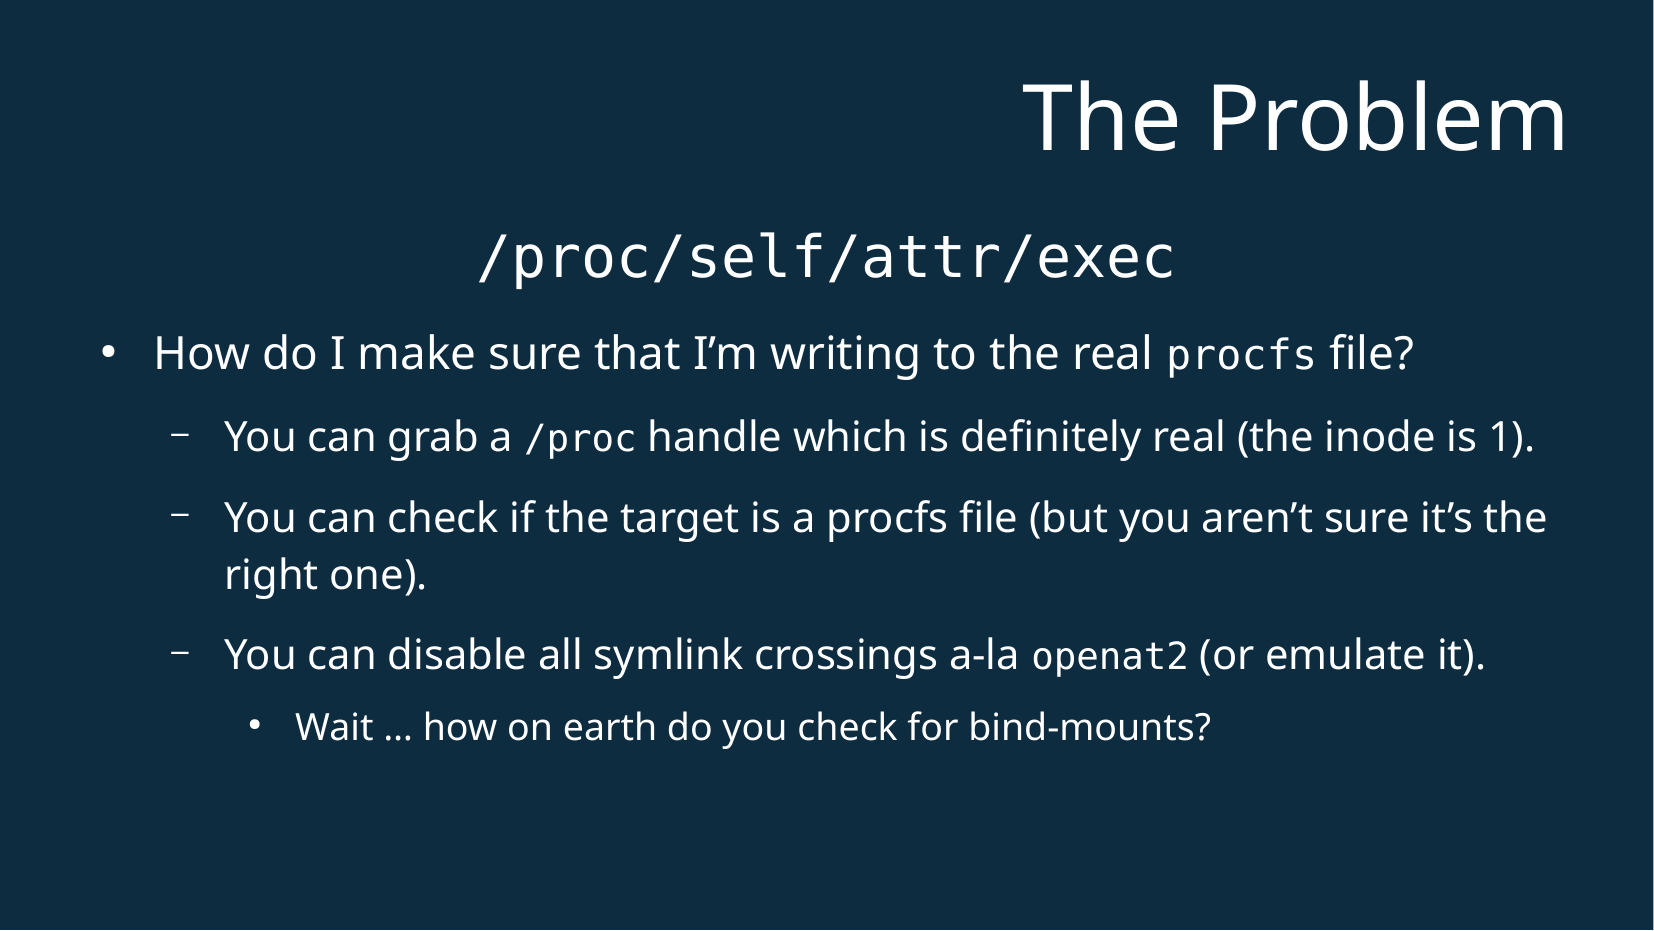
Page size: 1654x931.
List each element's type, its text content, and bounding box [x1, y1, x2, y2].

list /proc/self/attr/exec How do I make sure that I’m writing to the real procfs file? You can grab a /proc handle which is definitely real (the inode is 1). You can check if the target is a procfs file (but you aren’t sure it’s the right one). You can disable all symlink crossings a-la openat2 (or emulate it). Wait … how on earth do you check for bind-mounts? [82, 217, 1571, 758]
title The Problem [82, 37, 1571, 193]
